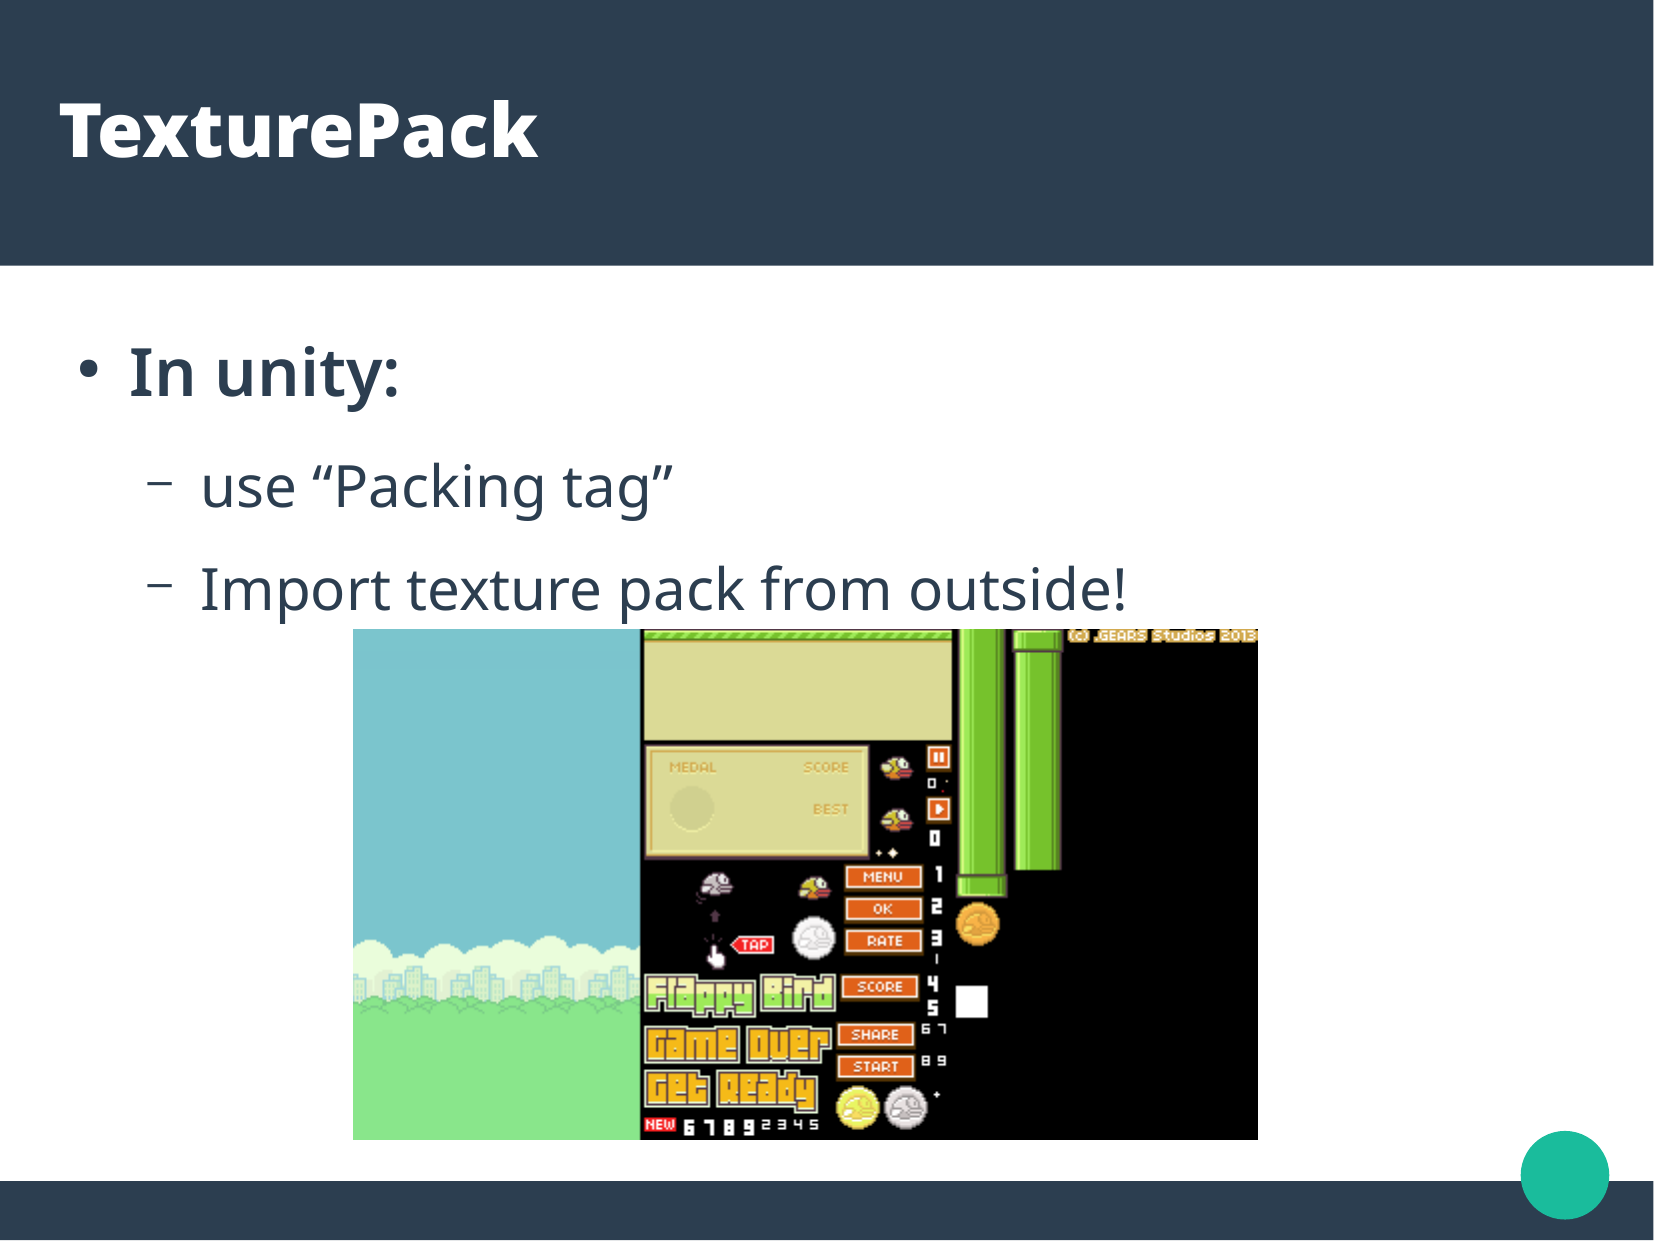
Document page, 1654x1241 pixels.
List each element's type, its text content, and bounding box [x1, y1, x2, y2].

title TexturePack [59, 49, 1595, 207]
picture [353, 629, 1258, 1140]
list In unity: use “Packing tag” Import texture pack from outside! [59, 324, 1595, 1152]
